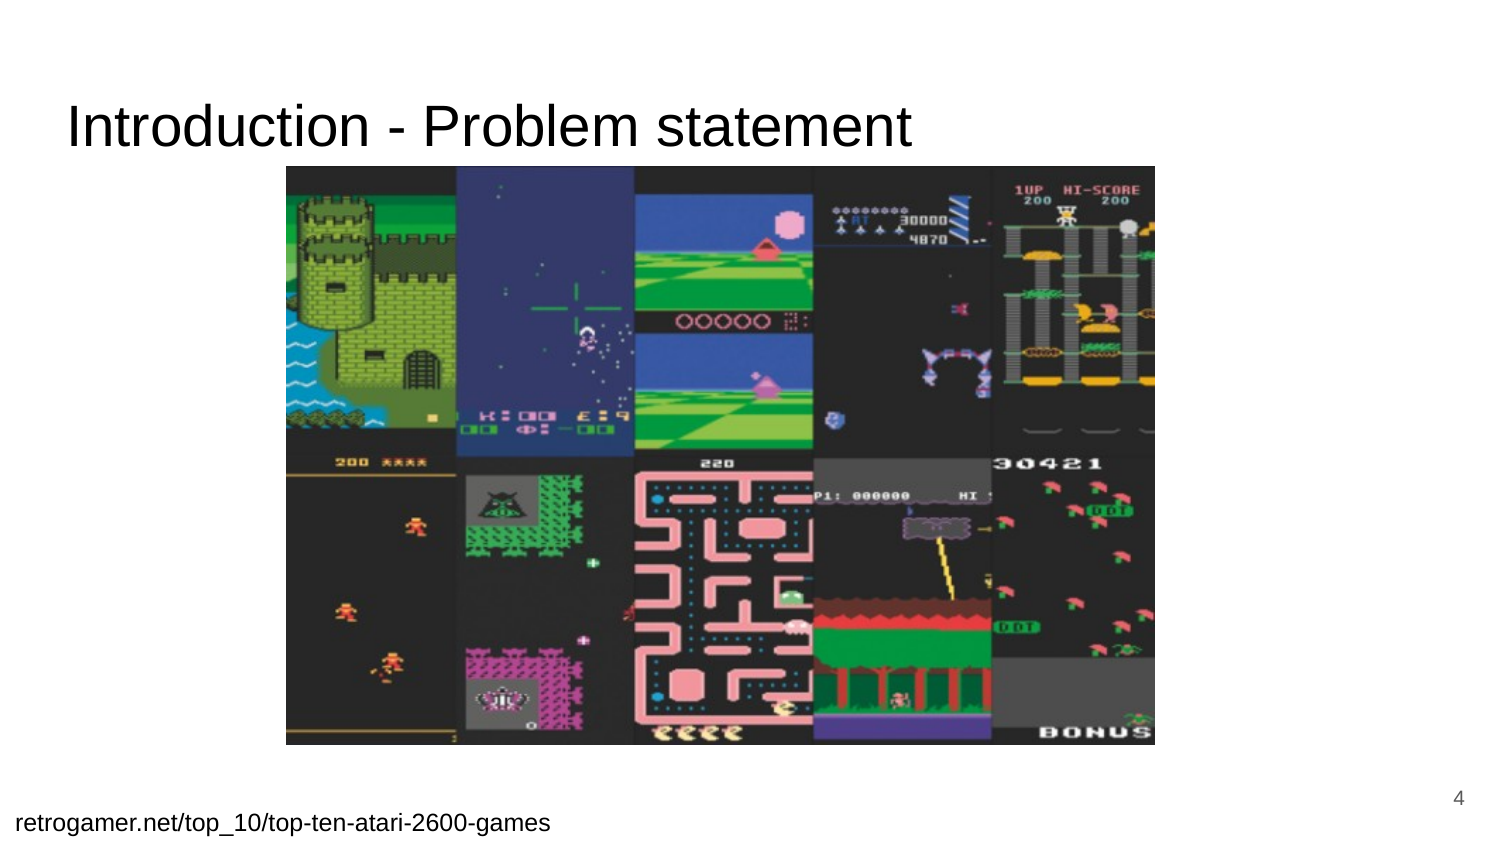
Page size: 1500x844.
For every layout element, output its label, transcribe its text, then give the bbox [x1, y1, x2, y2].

picture [286, 166, 1155, 745]
text_box retrogamer.net/top_10/top-ten-atari-2600-games [0, 791, 953, 844]
slide_number <number> [1389, 764, 1480, 830]
title Introduction - Problem statement [51, 72, 1449, 167]
